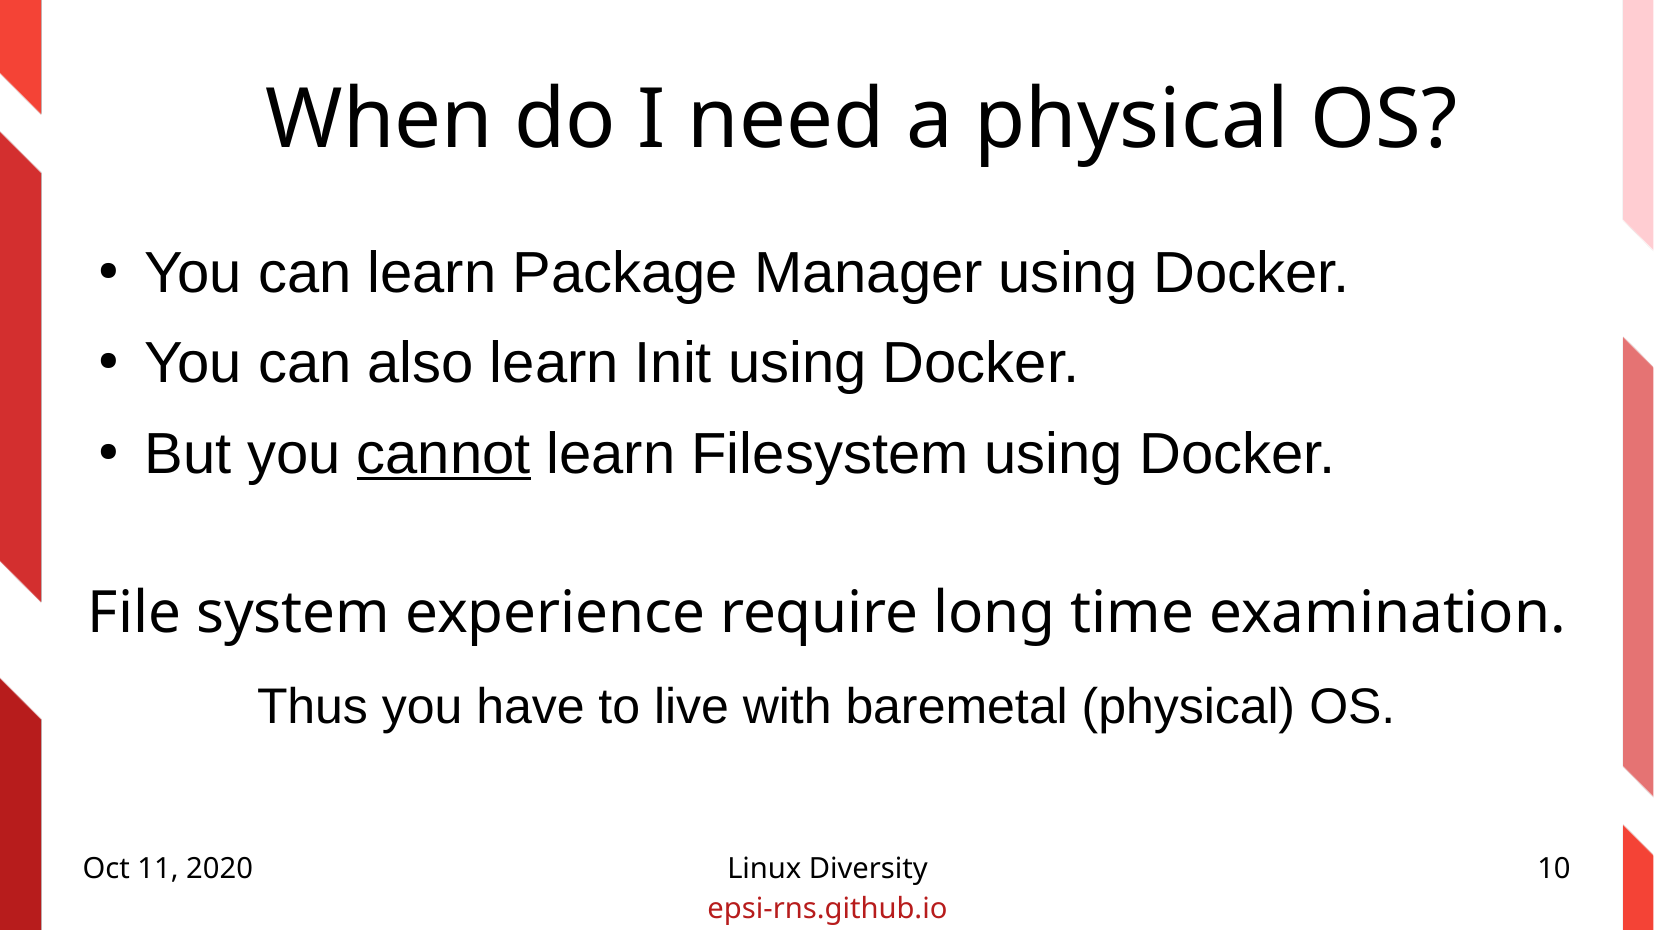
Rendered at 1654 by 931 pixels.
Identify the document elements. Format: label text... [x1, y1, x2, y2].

title When do I need a physical OS? [82, 37, 1571, 193]
list You can learn Package Manager using Docker. You can also learn Init using Docker. But you cannot learn Filesystem using Docker. [82, 239, 1571, 487]
picture [0, 0, 1654, 930]
list File system experience require long time examination. Thus you have to live with baremetal (physical) OS. [82, 570, 1571, 757]
